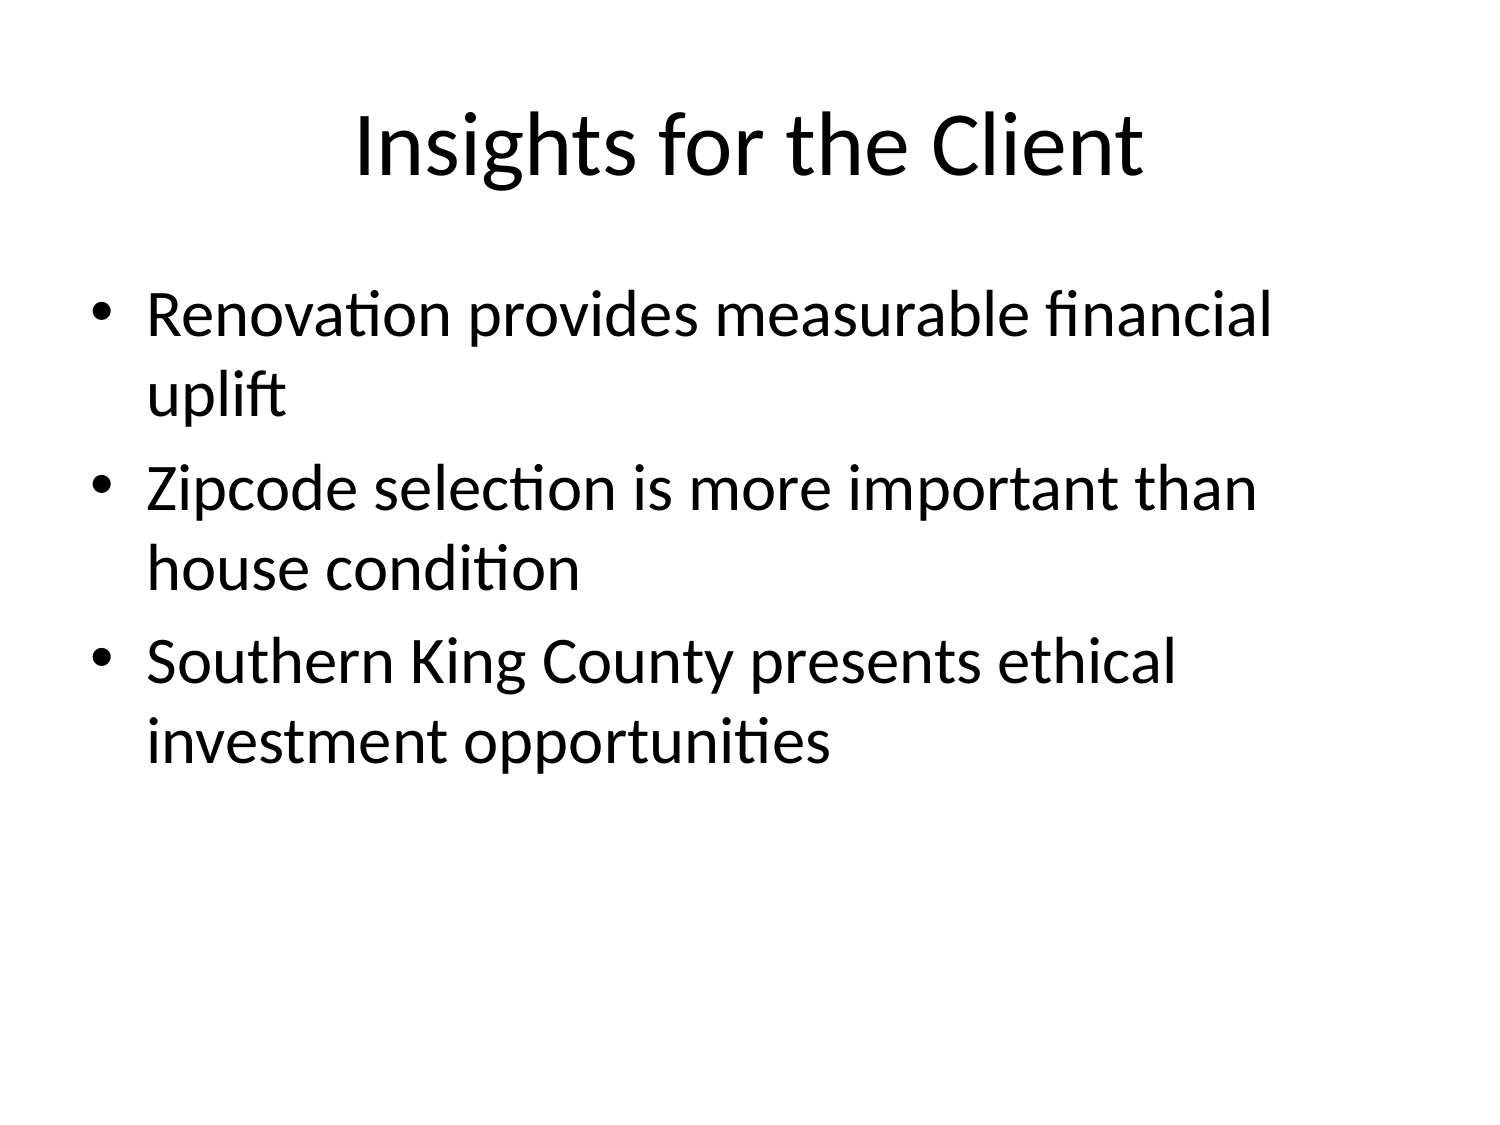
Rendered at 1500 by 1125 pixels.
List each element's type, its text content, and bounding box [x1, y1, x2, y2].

title Insights for the Client [75, 45, 1425, 233]
list Renovation provides measurable financial uplift Zipcode selection is more important than house condition Southern King County presents ethical investment opportunities [75, 262, 1425, 1005]
